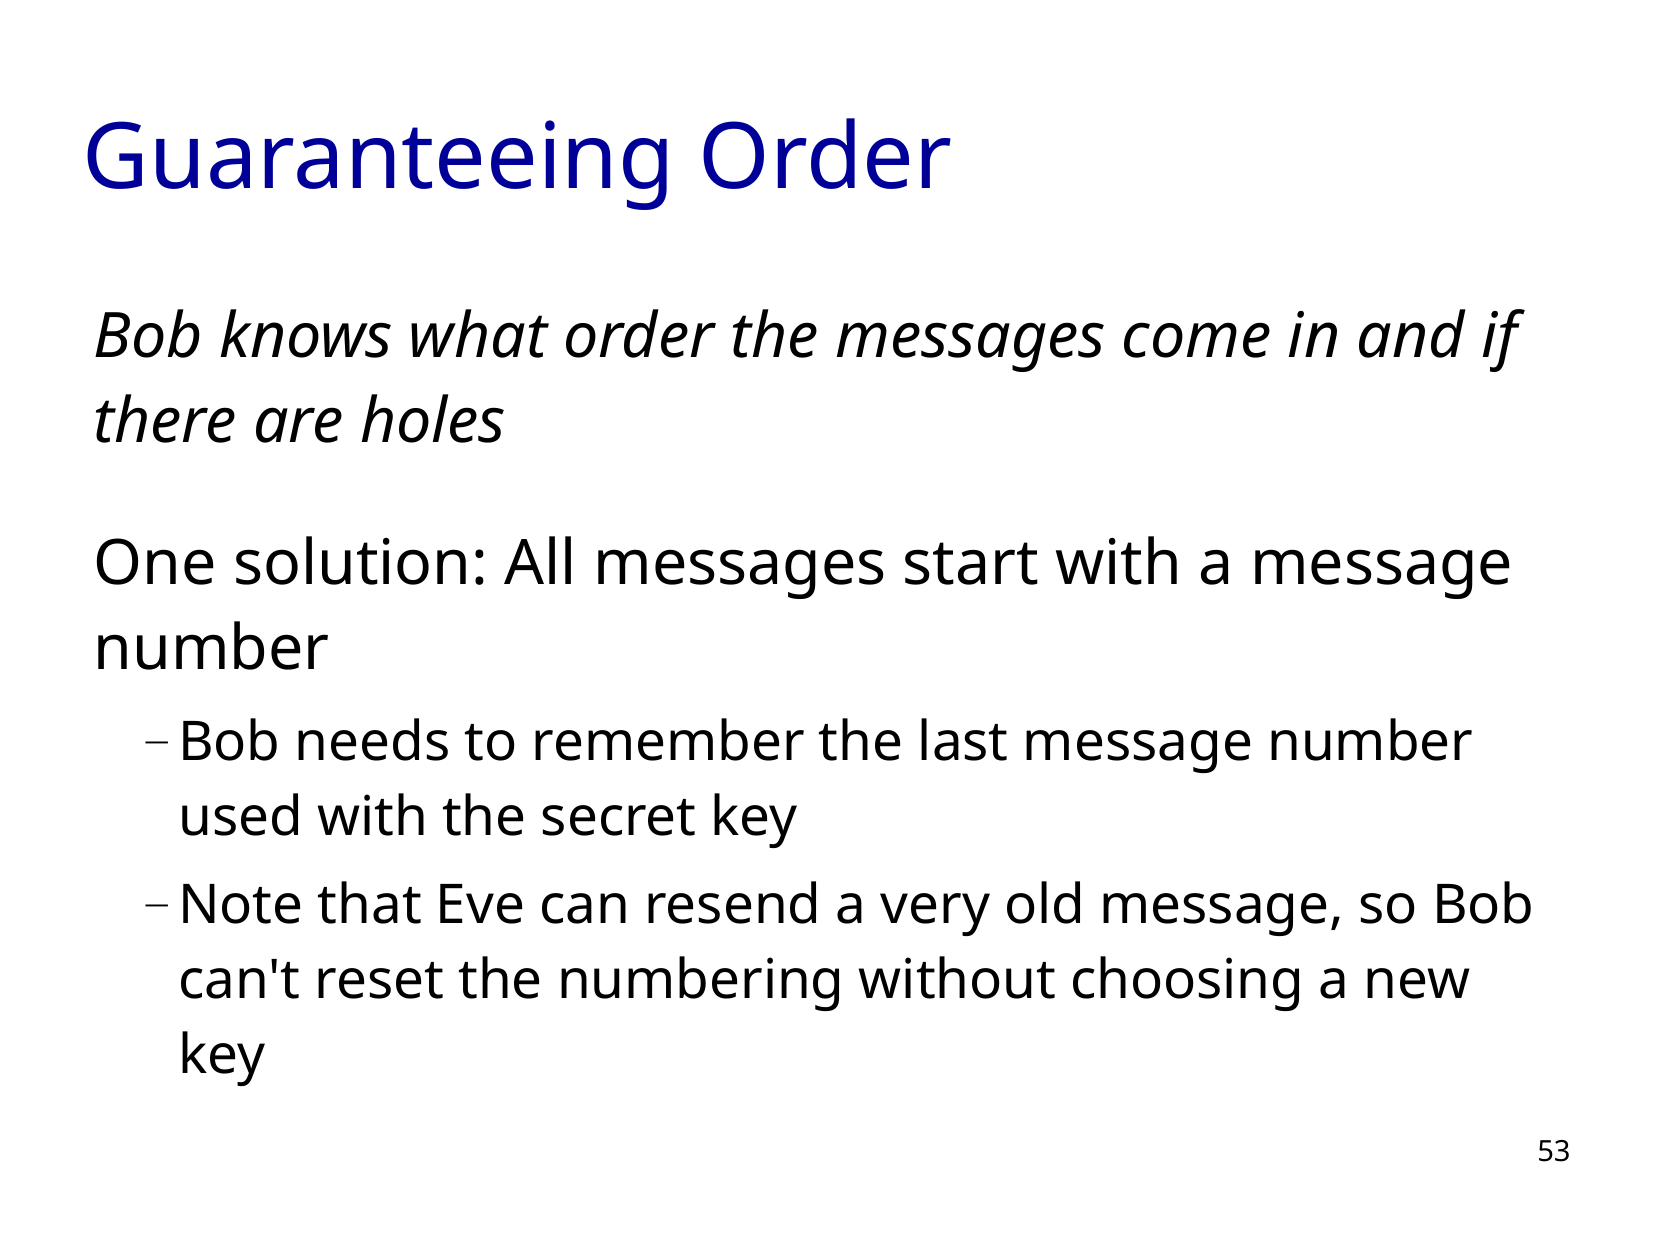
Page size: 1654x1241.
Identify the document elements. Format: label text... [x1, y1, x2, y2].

title Guaranteeing Order [82, 49, 1571, 257]
list Bob knows what order the messages come in and if there are holes One solution: All messages start with a message number Bob needs to remember the last message number used with the secret key Note that Eve can resend a very old message, so Bob can't reset the numbering without choosing a new key [60, 290, 1571, 1096]
